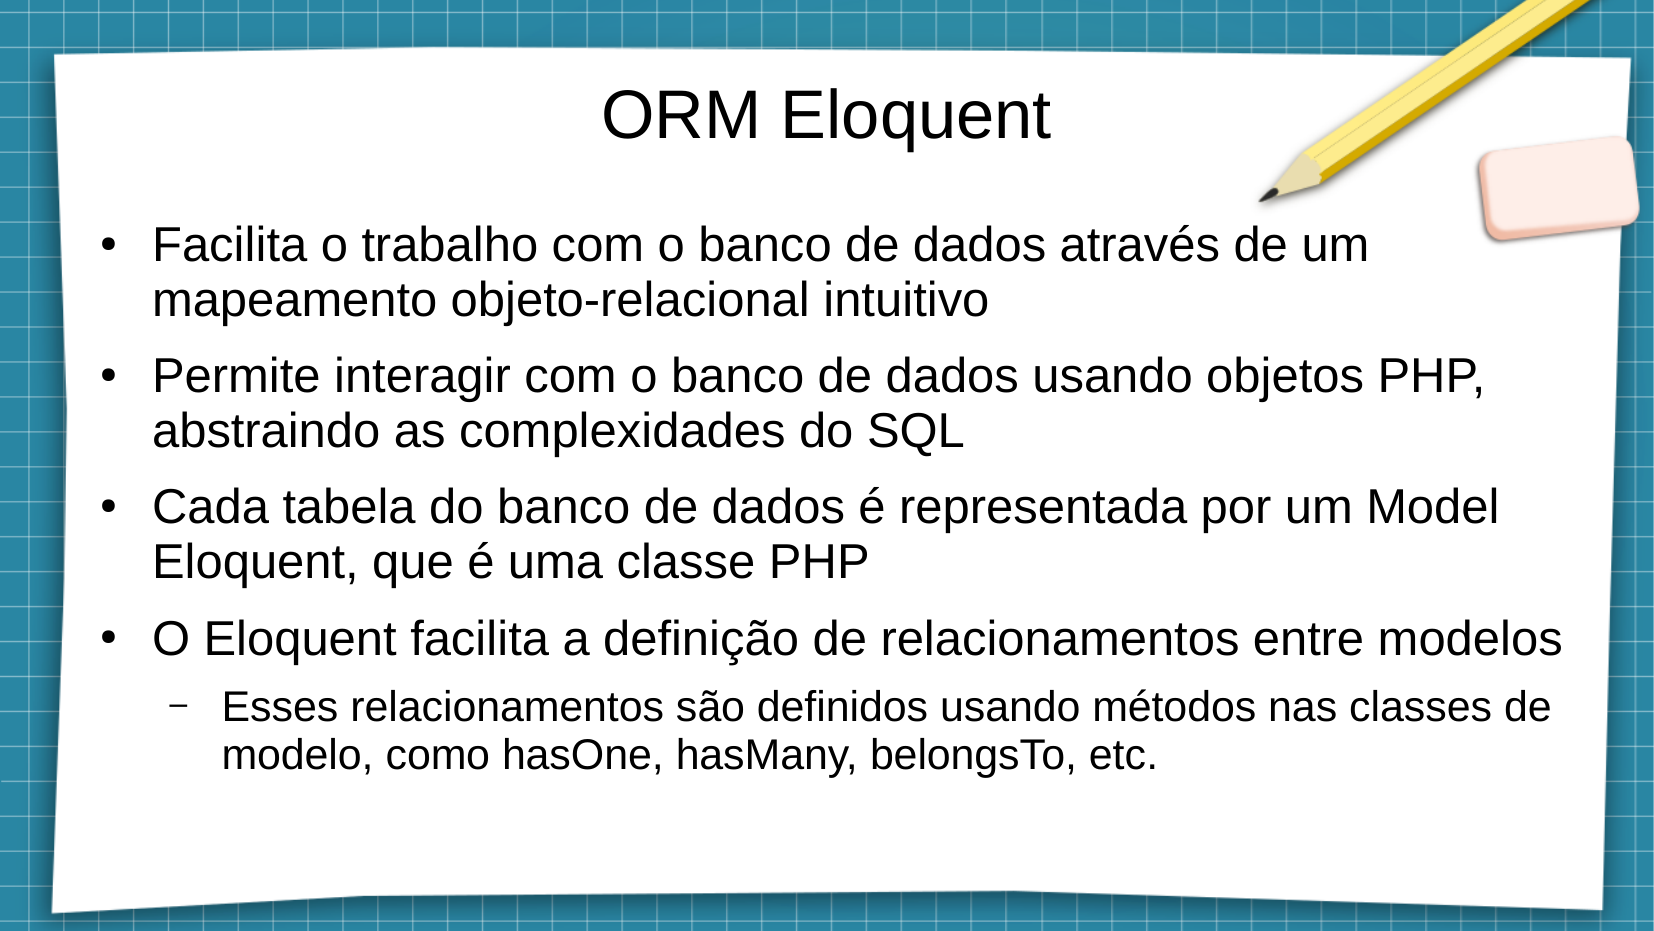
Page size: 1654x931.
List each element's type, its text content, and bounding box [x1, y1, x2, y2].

picture [0, 0, 1654, 931]
list Facilita o trabalho com o banco de dados através de um mapeamento objeto-relacional intuitivo Permite interagir com o banco de dados usando objetos PHP, abstraindo as complexidades do SQL Cada tabela do banco de dados é representada por um Model Eloquent, que é uma classe PHP O Eloquent facilita a definição de relacionamentos entre modelos Esses relacionamentos são definidos usando métodos nas classes de modelo, como hasOne, hasMany, belongsTo, etc. [82, 217, 1571, 827]
title ORM Eloquent [82, 37, 1571, 193]
